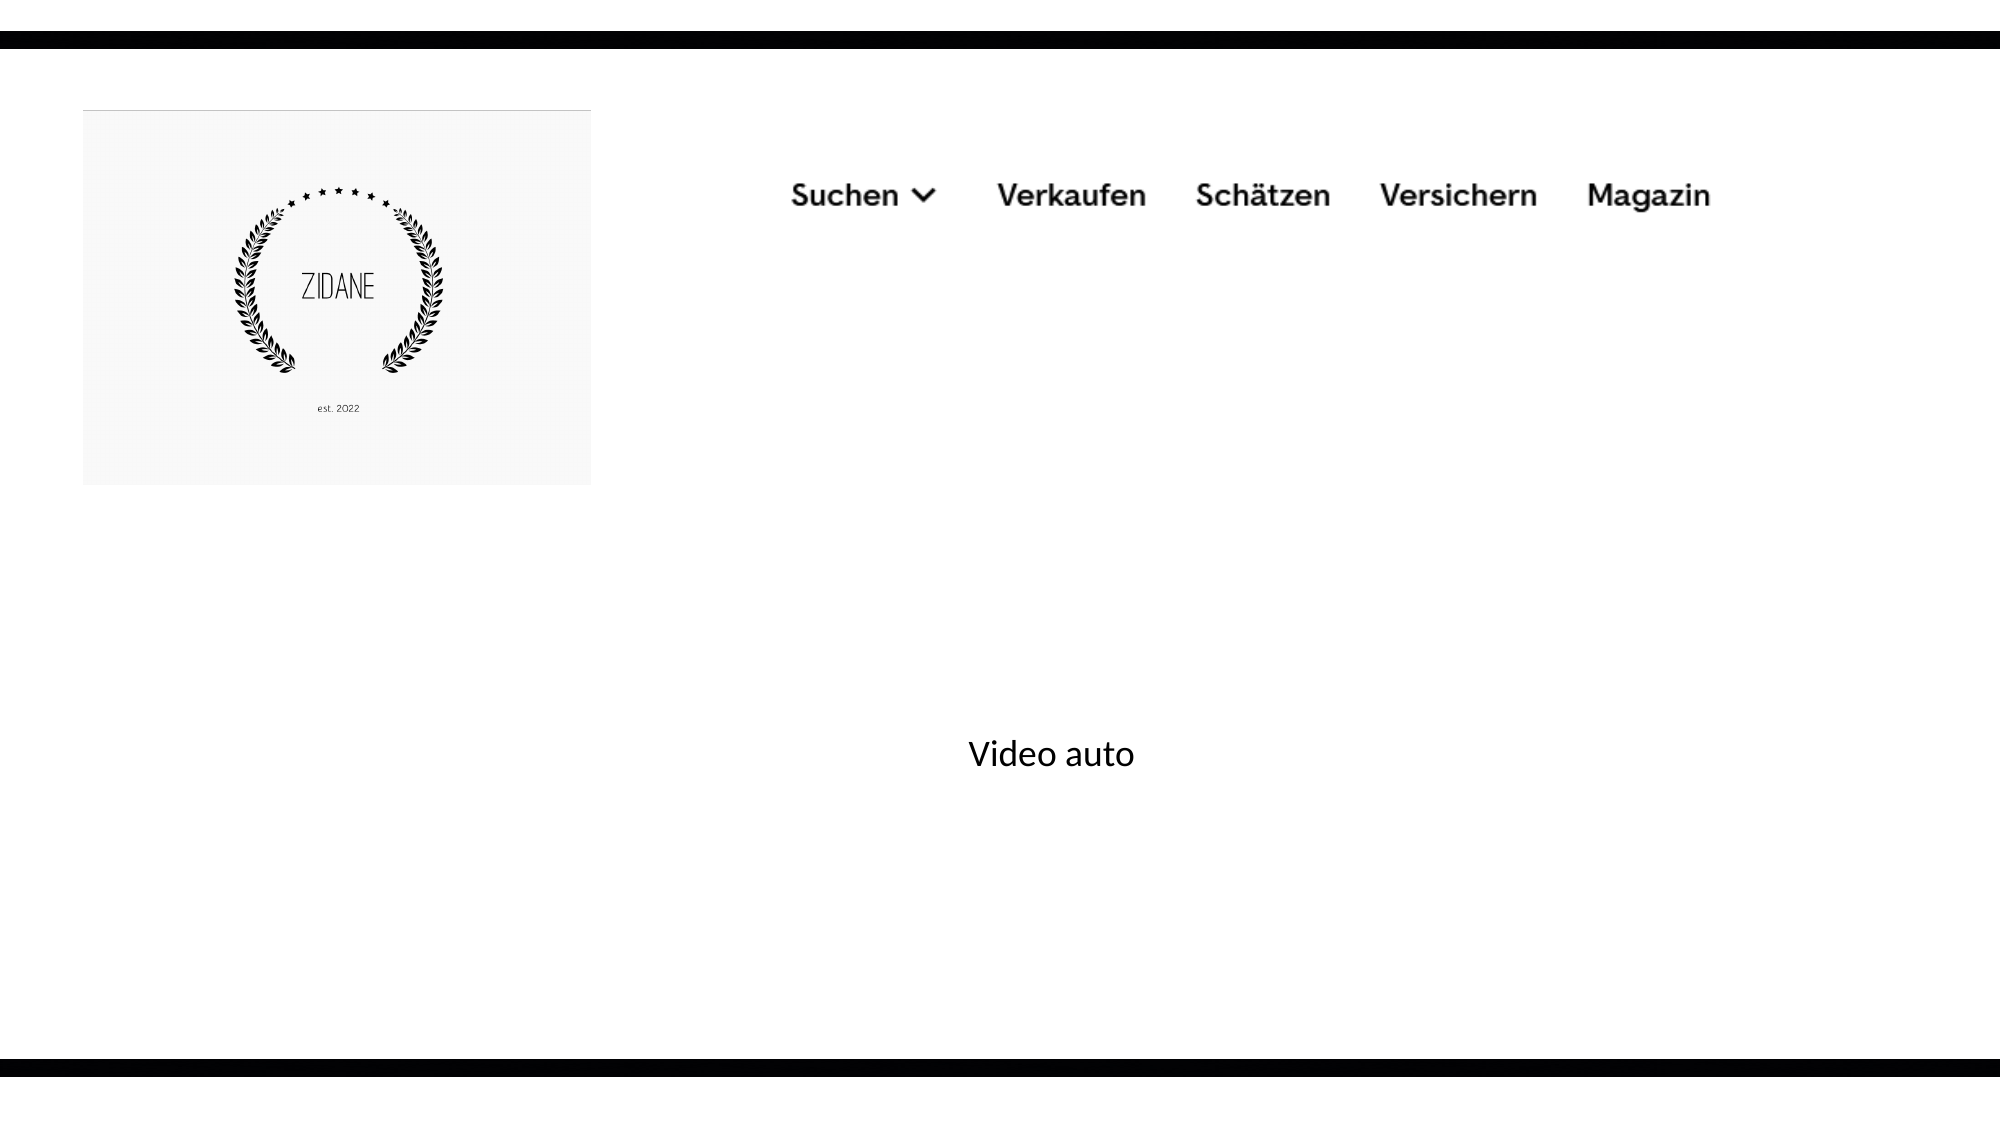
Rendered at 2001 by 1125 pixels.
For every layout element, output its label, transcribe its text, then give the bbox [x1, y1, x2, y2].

picture [0, 1059, 2000, 1077]
picture [0, 31, 2000, 49]
text_box Video auto [953, 720, 1748, 782]
picture [83, 88, 591, 485]
picture [761, 144, 1748, 241]
